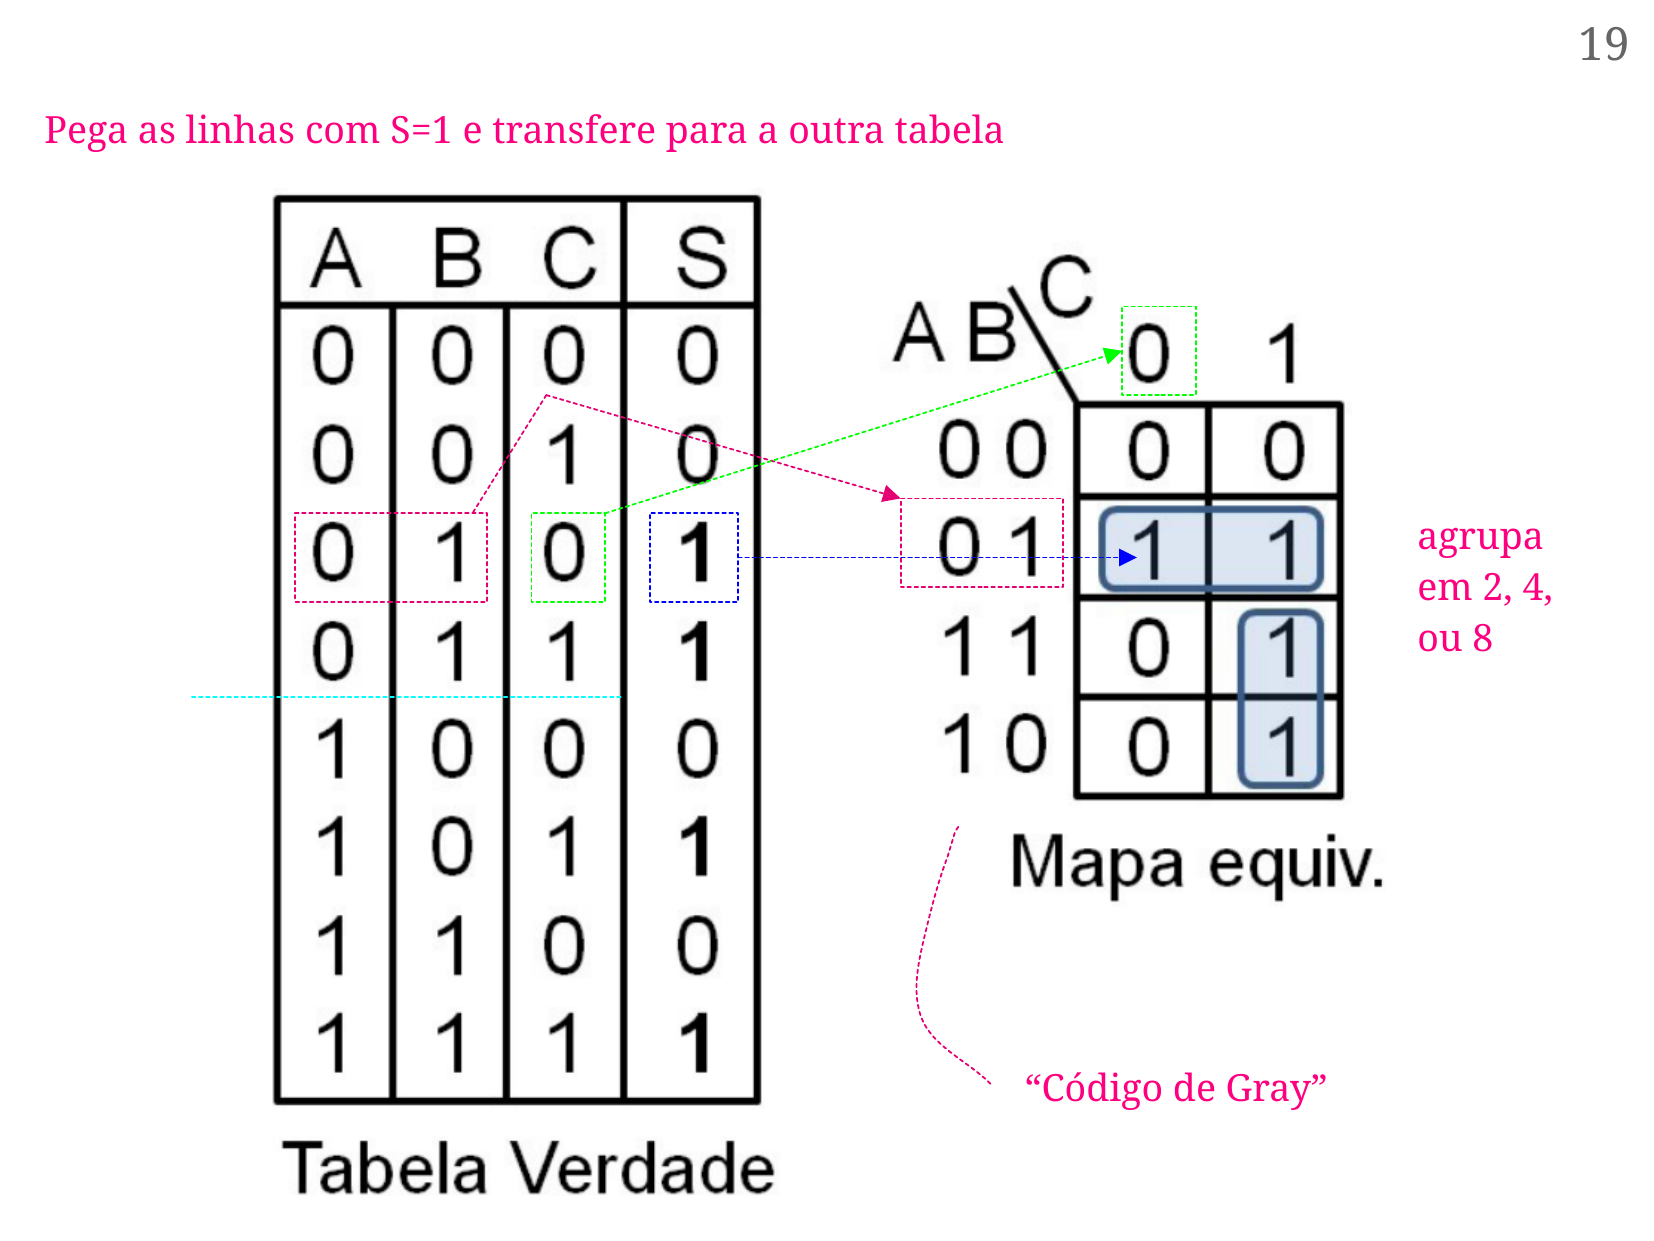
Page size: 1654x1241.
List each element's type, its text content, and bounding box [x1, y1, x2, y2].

text_box agrupa em 2, 4, ou 8 [1402, 501, 1595, 670]
picture [267, 188, 1403, 1196]
text_box Pega as linhas com S=1 e transfere para a outra tabela [29, 96, 1021, 163]
text_box “Código de Gray” [1006, 1054, 1343, 1120]
